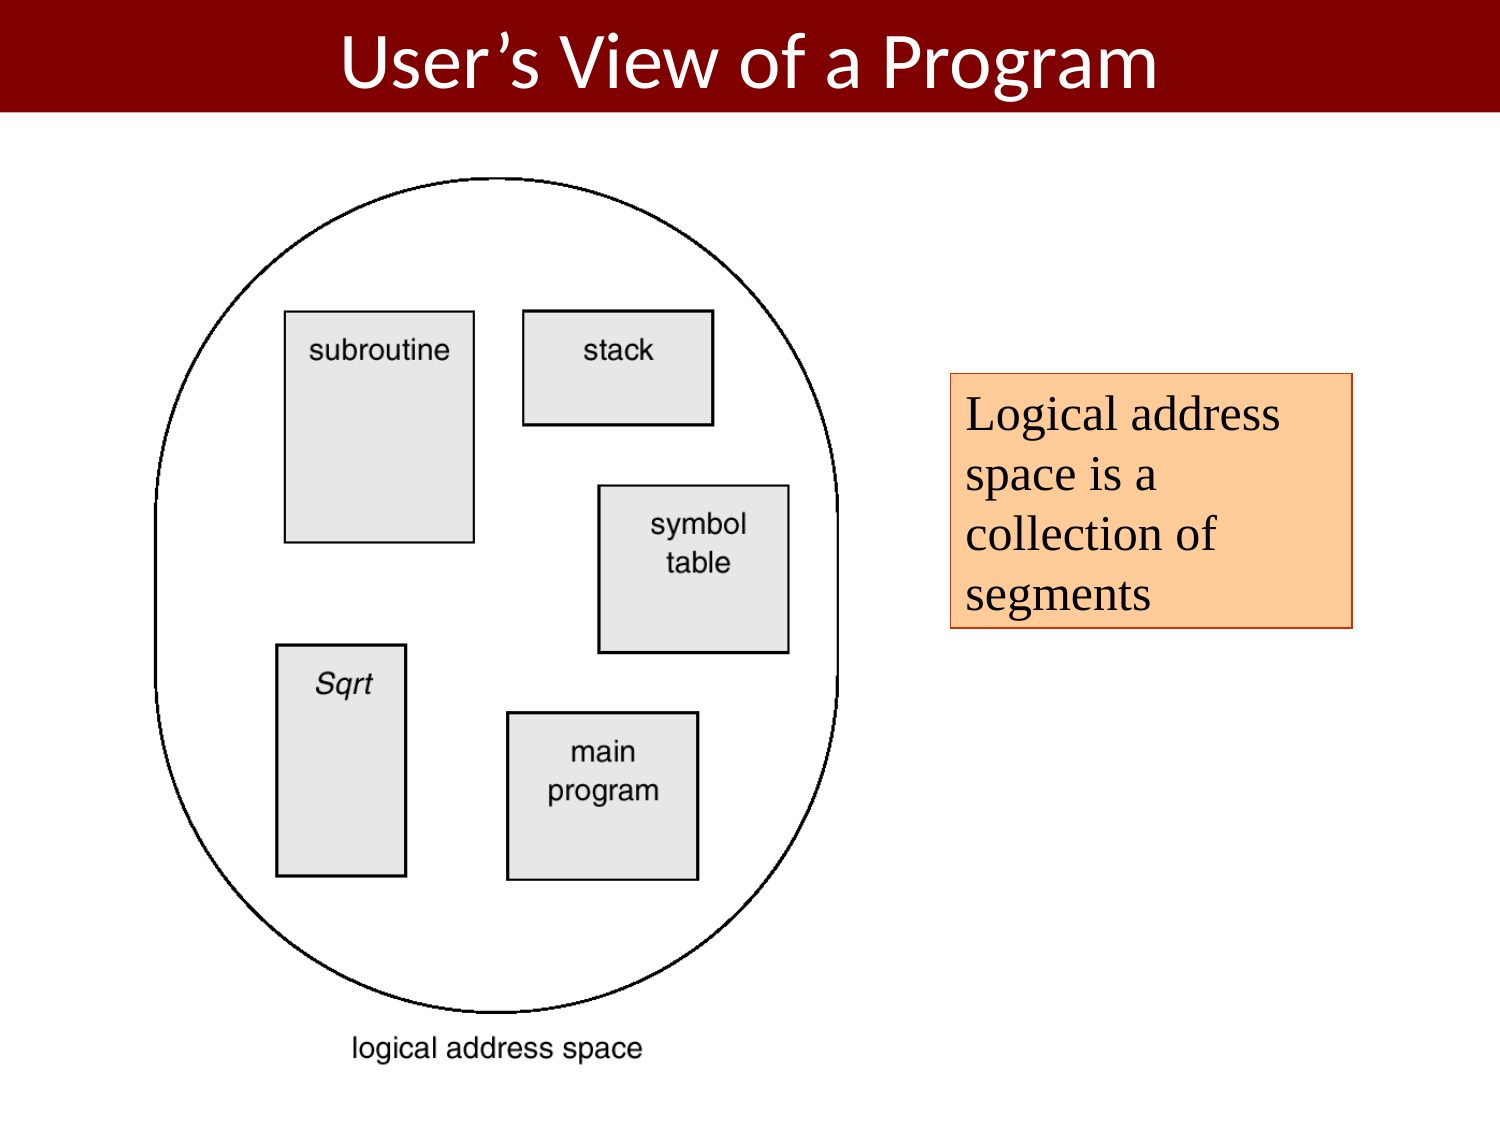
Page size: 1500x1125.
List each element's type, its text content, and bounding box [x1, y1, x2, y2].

picture [147, 172, 847, 1069]
text_box Logical address space is a collection of segments [950, 373, 1353, 629]
title User’s View of a Program [0, 0, 1500, 113]
